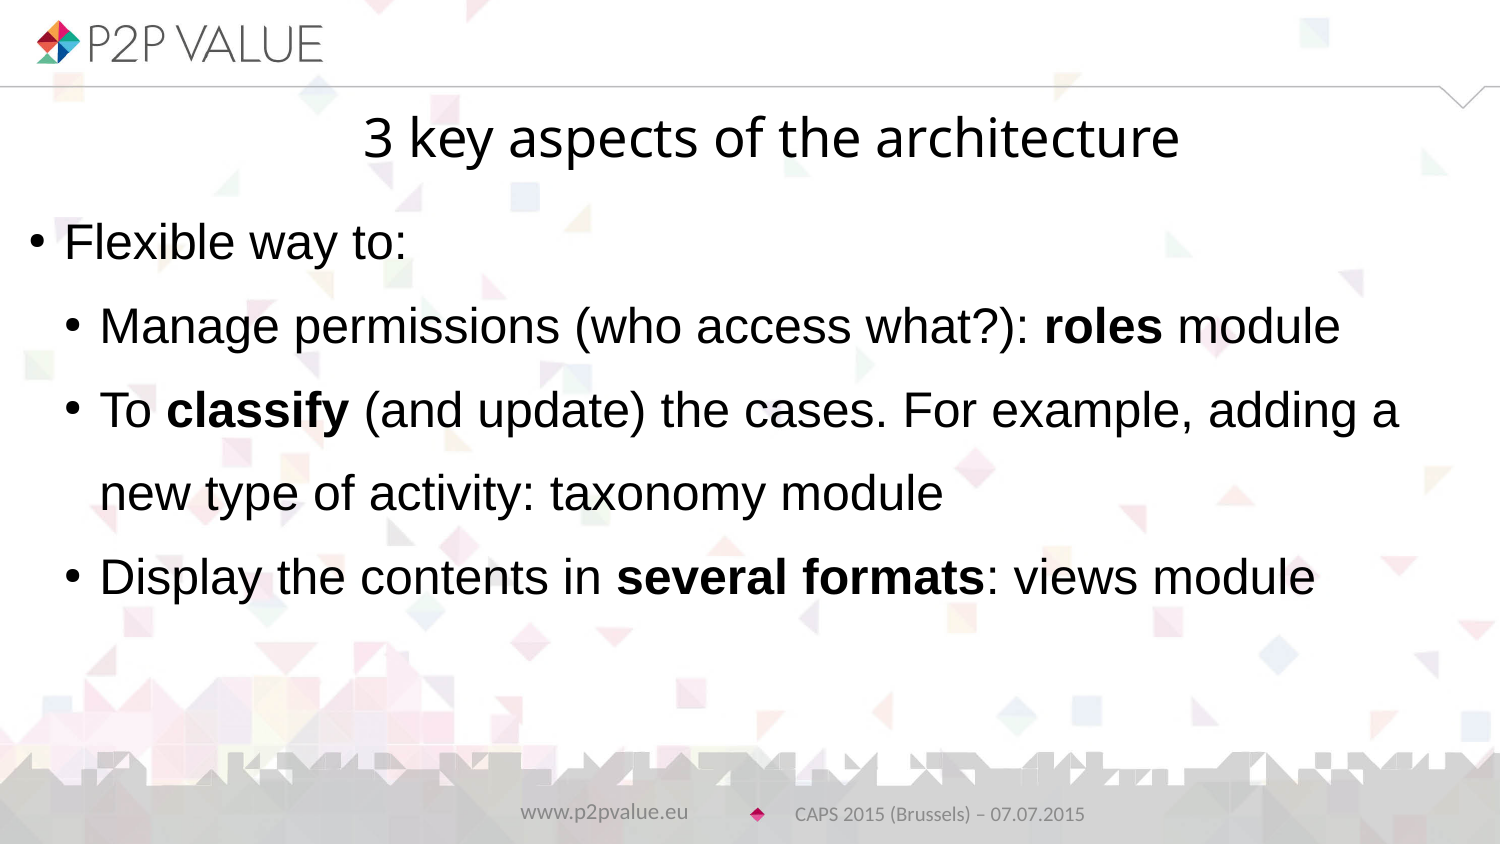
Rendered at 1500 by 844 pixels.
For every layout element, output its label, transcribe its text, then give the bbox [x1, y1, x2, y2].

text_box www.p2pvalue.eu [514, 790, 733, 830]
picture [0, 0, 1500, 844]
text_box CAPS 2015 (Brussels) – 07.07.2015 [781, 790, 1474, 836]
title 3 key aspects of the architecture [105, 92, 1441, 180]
subtitle Flexible way to: Manage permissions (who access what?): roles module To classify (and update) the cases. For example, adding a new type of activity: taxonomy module Display the contents in several formats: views module [15, 180, 1496, 736]
